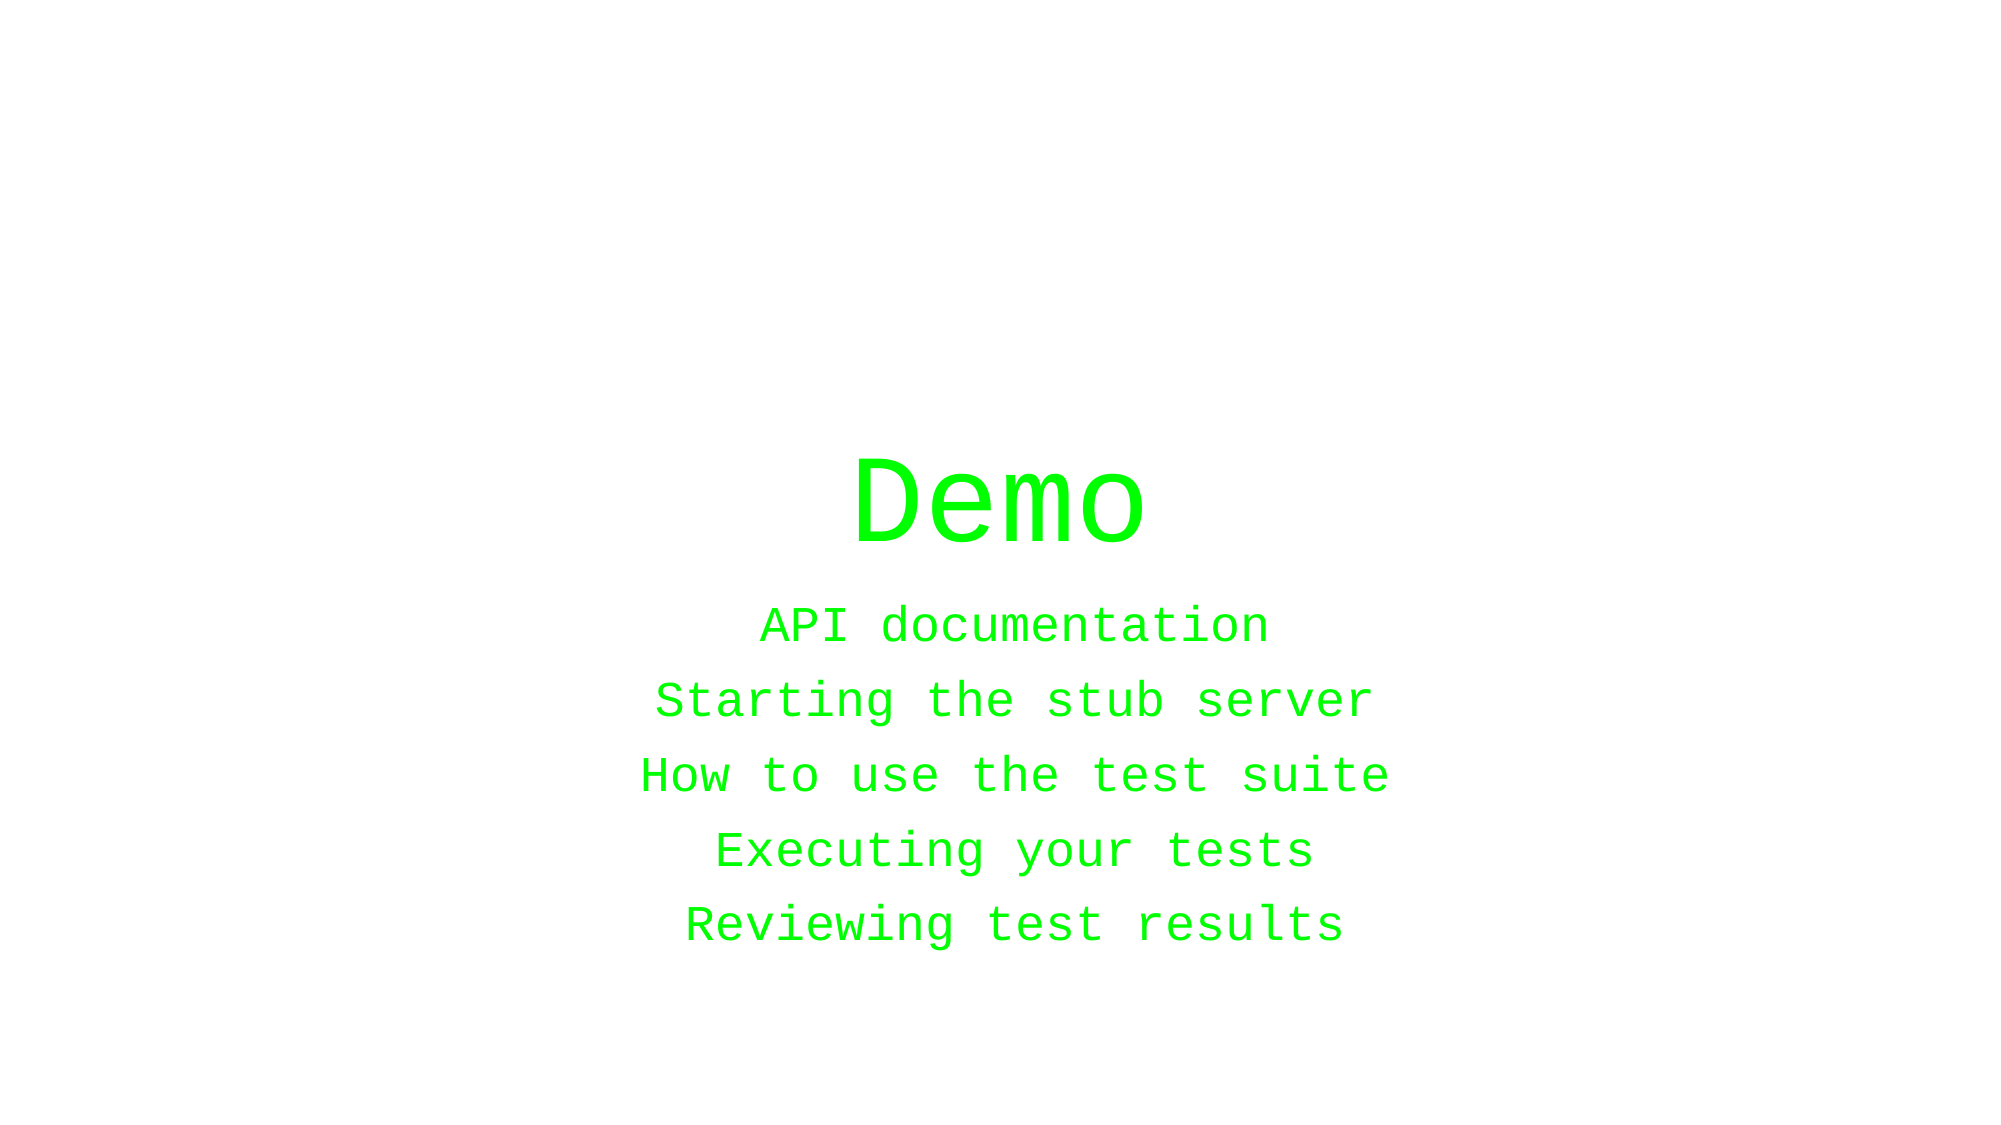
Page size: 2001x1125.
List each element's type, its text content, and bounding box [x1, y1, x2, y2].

title Demo [249, 184, 1750, 576]
subtitle API documentation Starting the stub server How to use the test suite Executing your tests Reviewing test results [249, 590, 1750, 971]
